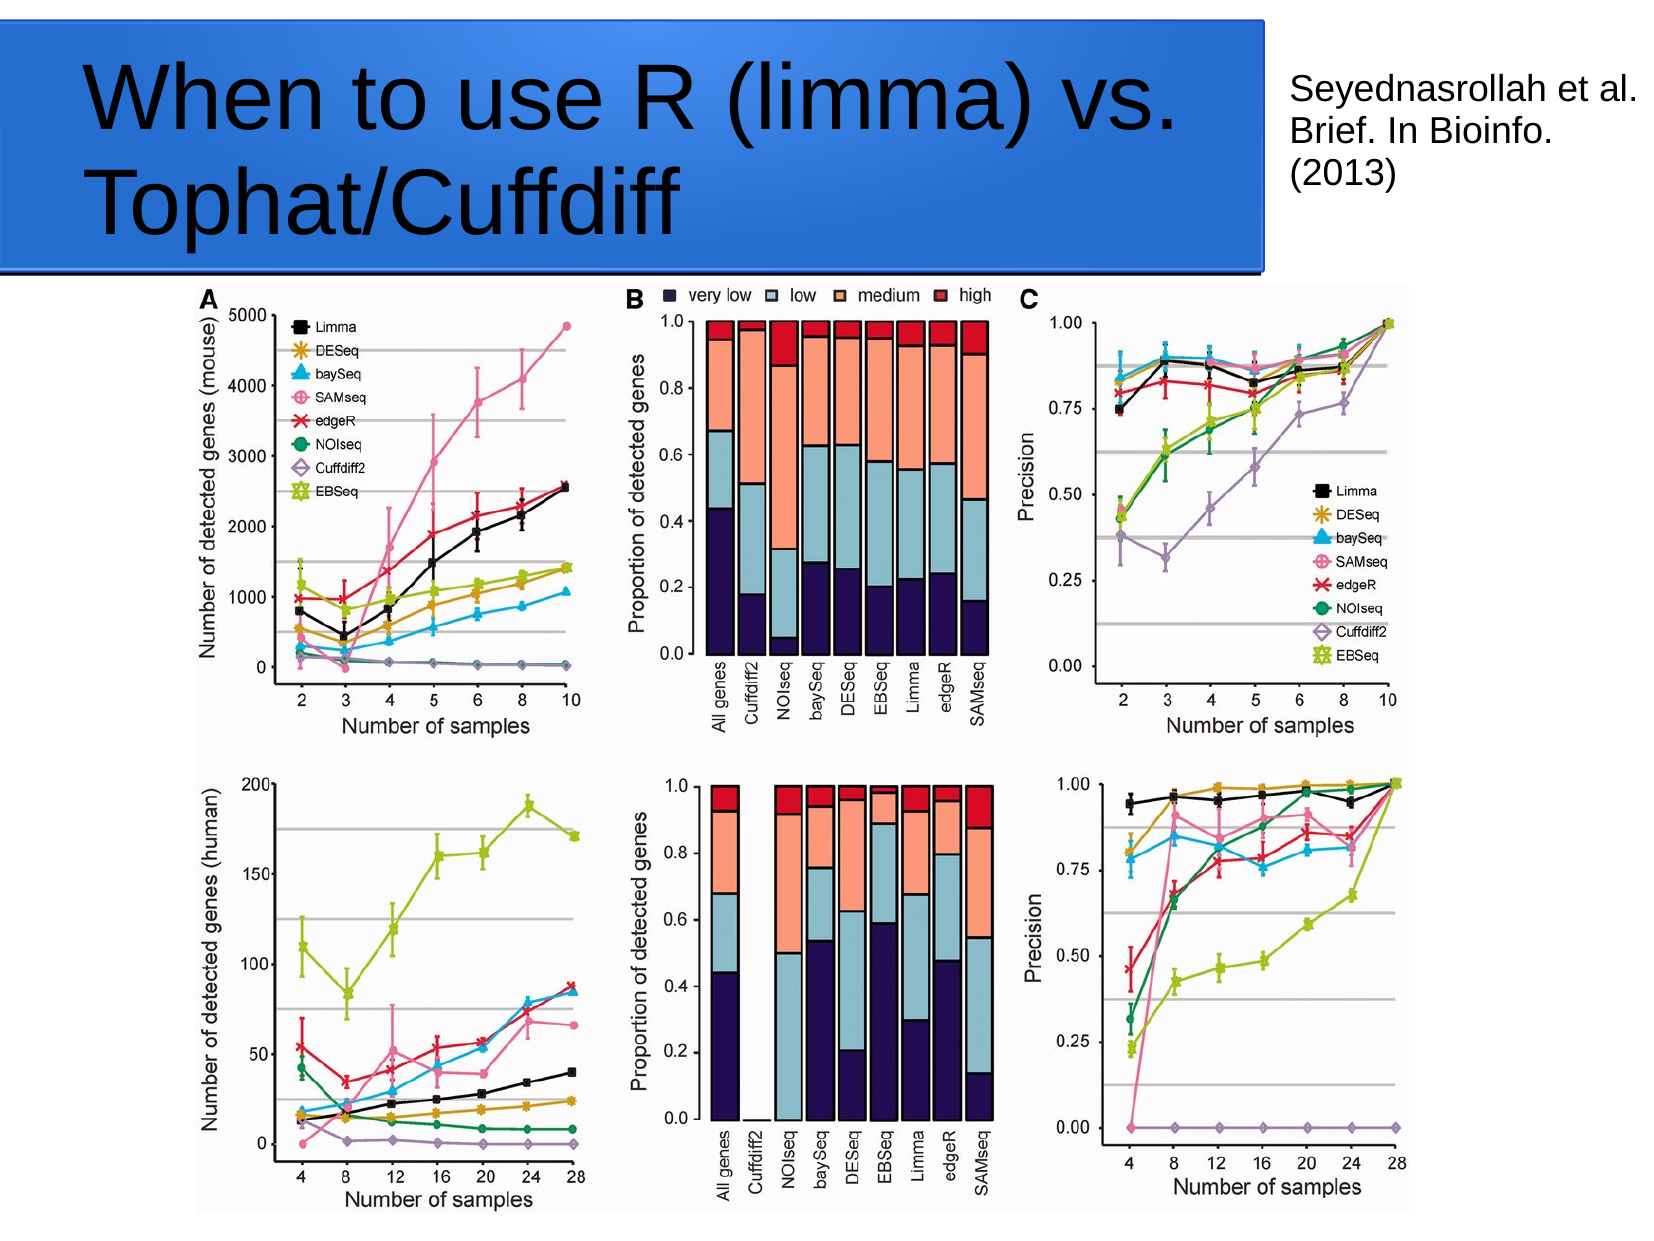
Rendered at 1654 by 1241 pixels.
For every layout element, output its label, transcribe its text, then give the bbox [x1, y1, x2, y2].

picture [195, 284, 1409, 1214]
text_box Seyednasrollah et al. Brief. In Bioinfo. (2013) [1274, 60, 1654, 201]
title When to use R (limma) vs. Tophat/Cuffdiff [82, 45, 1235, 255]
